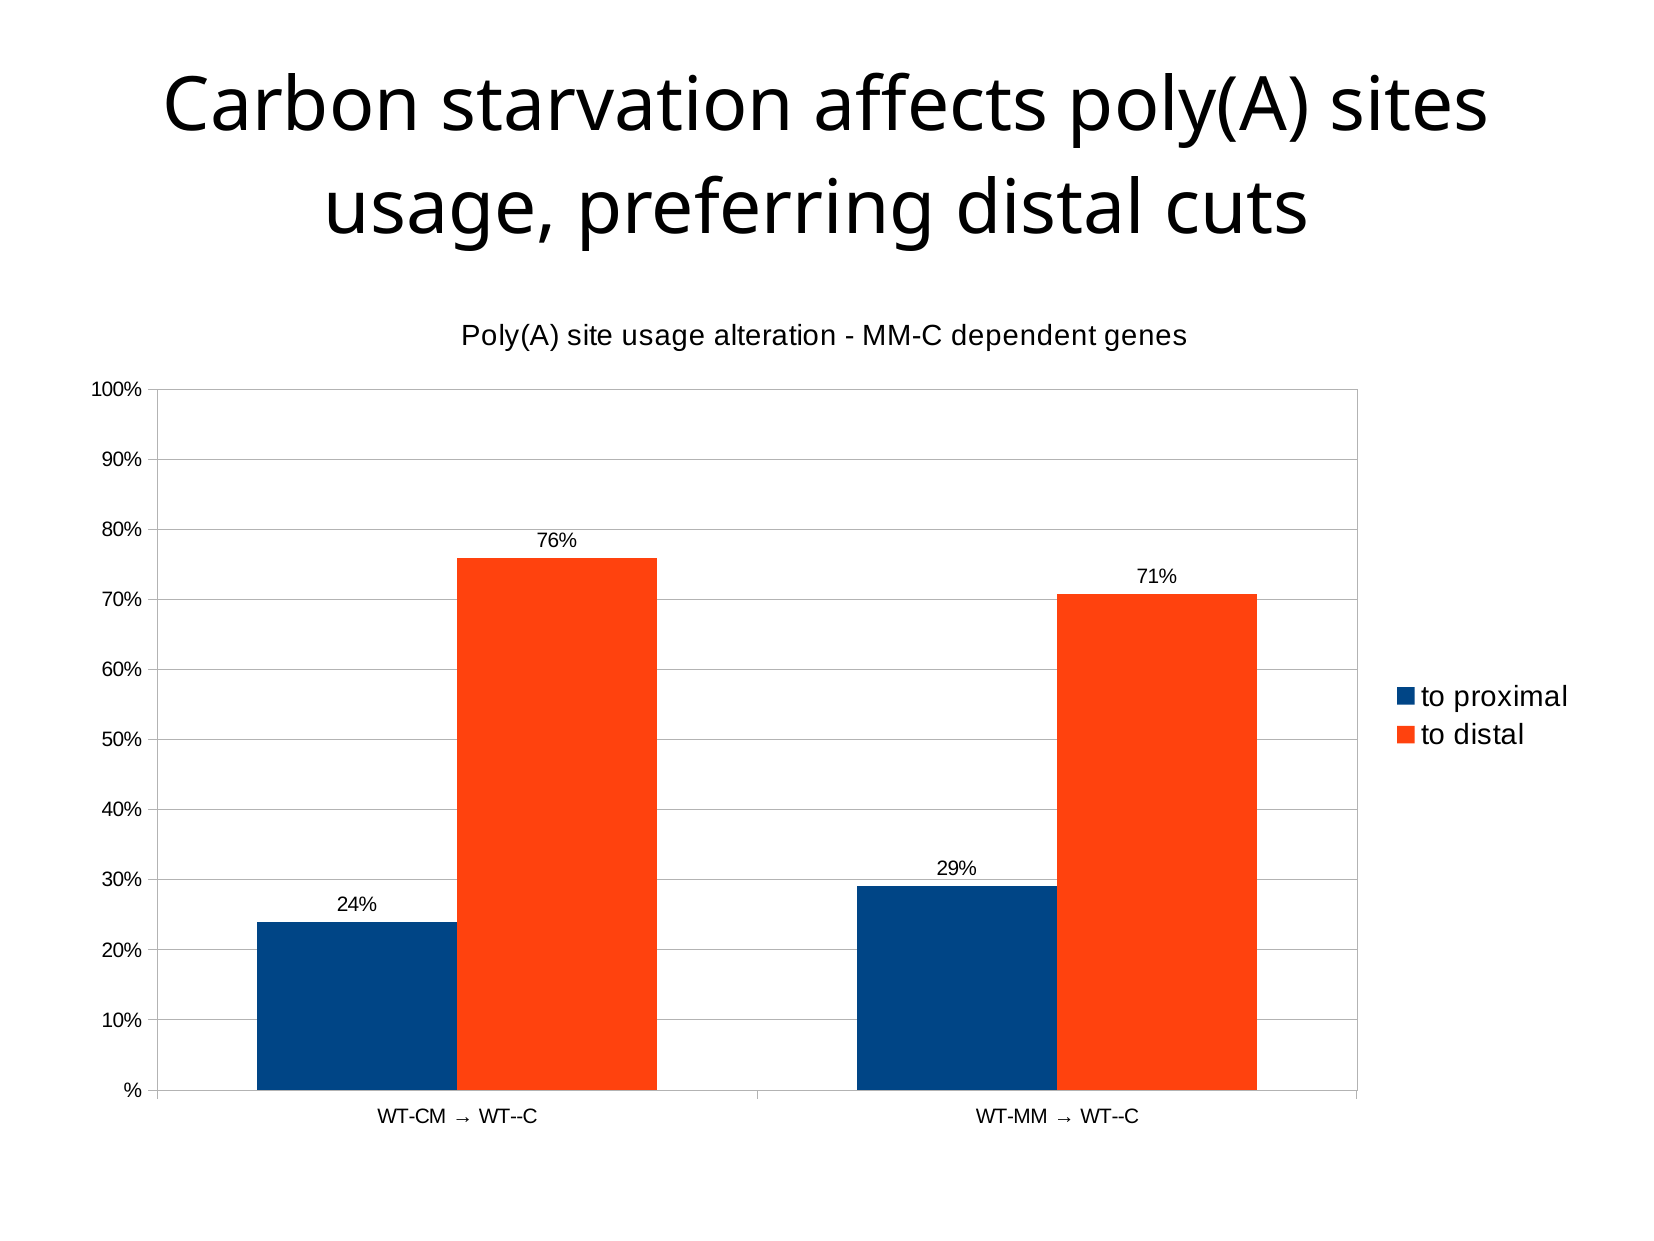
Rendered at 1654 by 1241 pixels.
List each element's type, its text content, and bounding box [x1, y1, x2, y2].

title Carbon starvation affects poly(A) sites usage, preferring distal cuts [82, 49, 1571, 257]
chart [60, 285, 1591, 1146]
